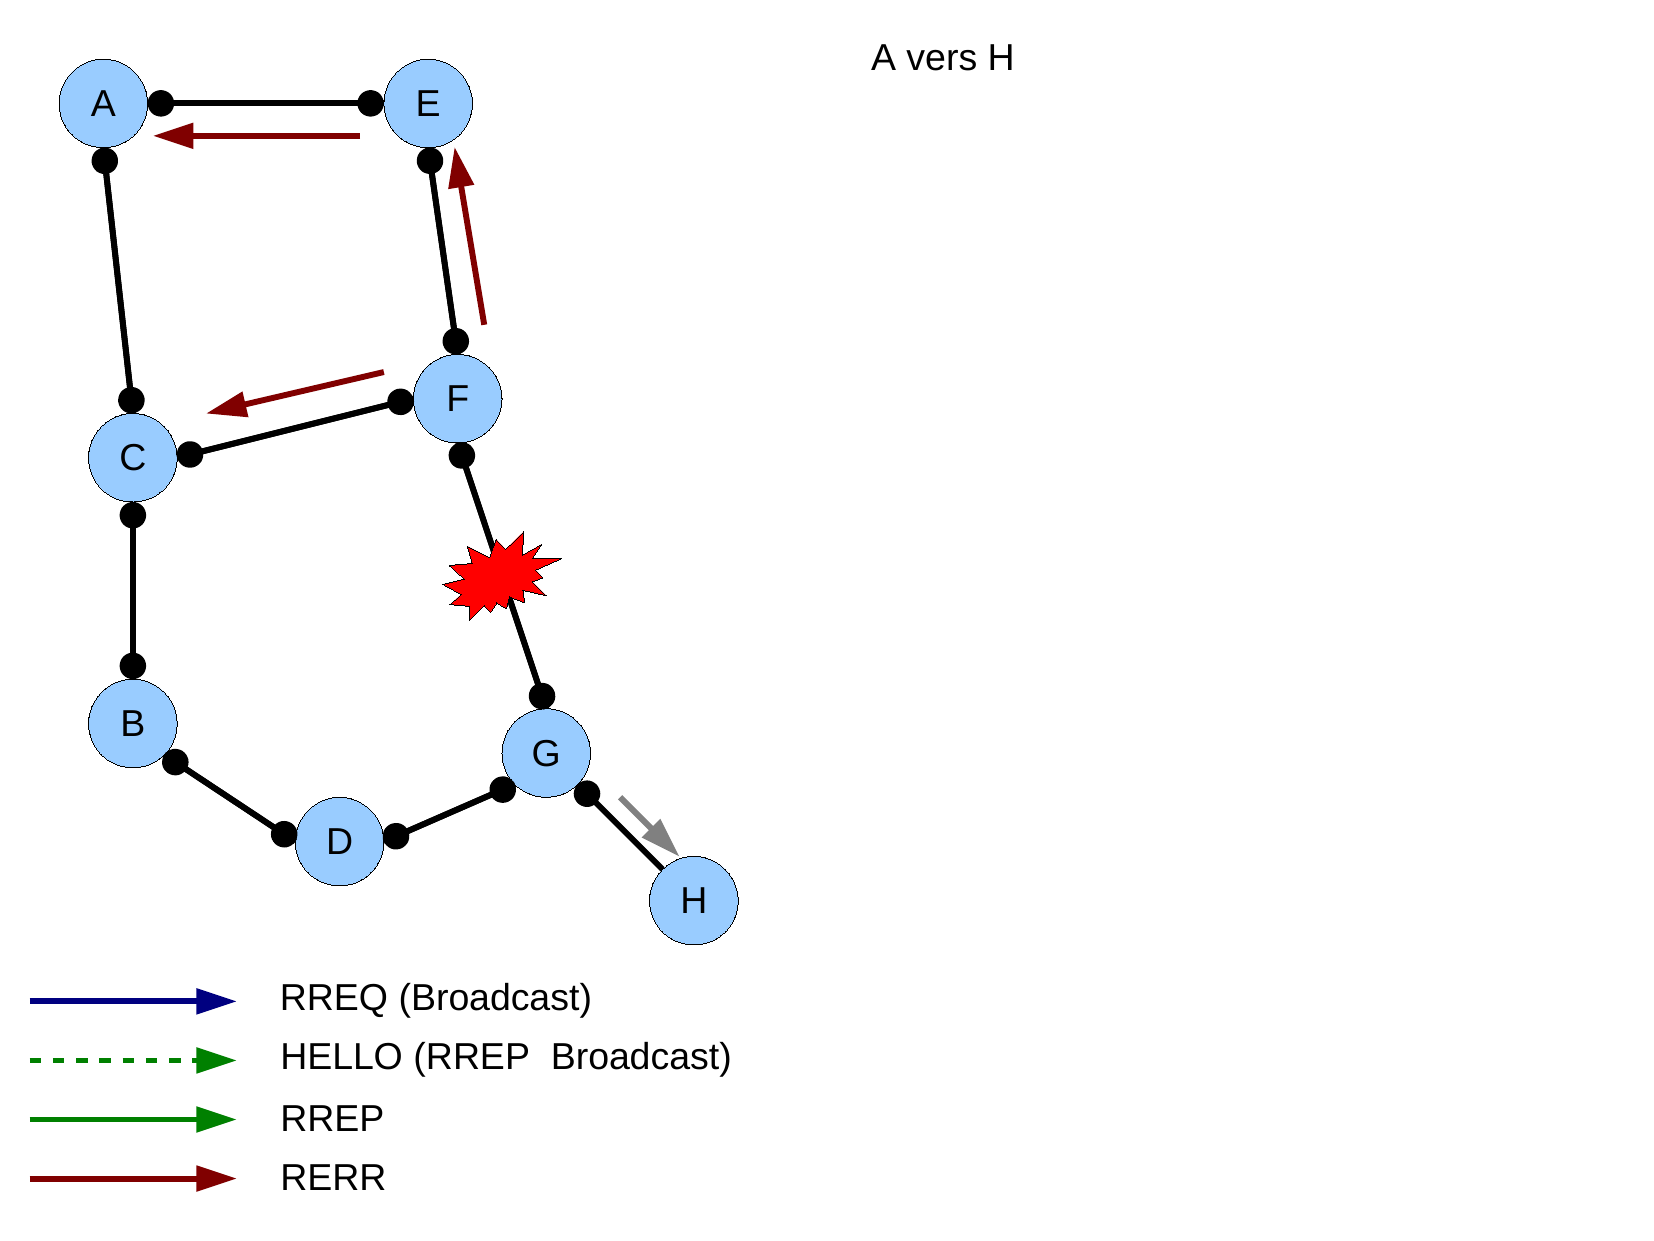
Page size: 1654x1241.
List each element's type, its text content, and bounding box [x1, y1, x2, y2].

text_box B [88, 679, 178, 768]
text_box G [501, 708, 591, 798]
text_box A [59, 59, 148, 148]
text_box [442, 531, 562, 621]
text_box C [88, 413, 178, 502]
text_box RREP [265, 1089, 381, 1149]
text_box F [413, 354, 503, 443]
text_box D [295, 797, 384, 886]
text_box RREQ (Broadcast) [265, 969, 552, 1028]
text_box RERR [265, 1149, 383, 1211]
text_box A vers H [856, 29, 1004, 92]
text_box H [649, 856, 739, 945]
text_box E [384, 59, 473, 148]
text_box HELLO (RREP Broadcast) [265, 1028, 666, 1090]
